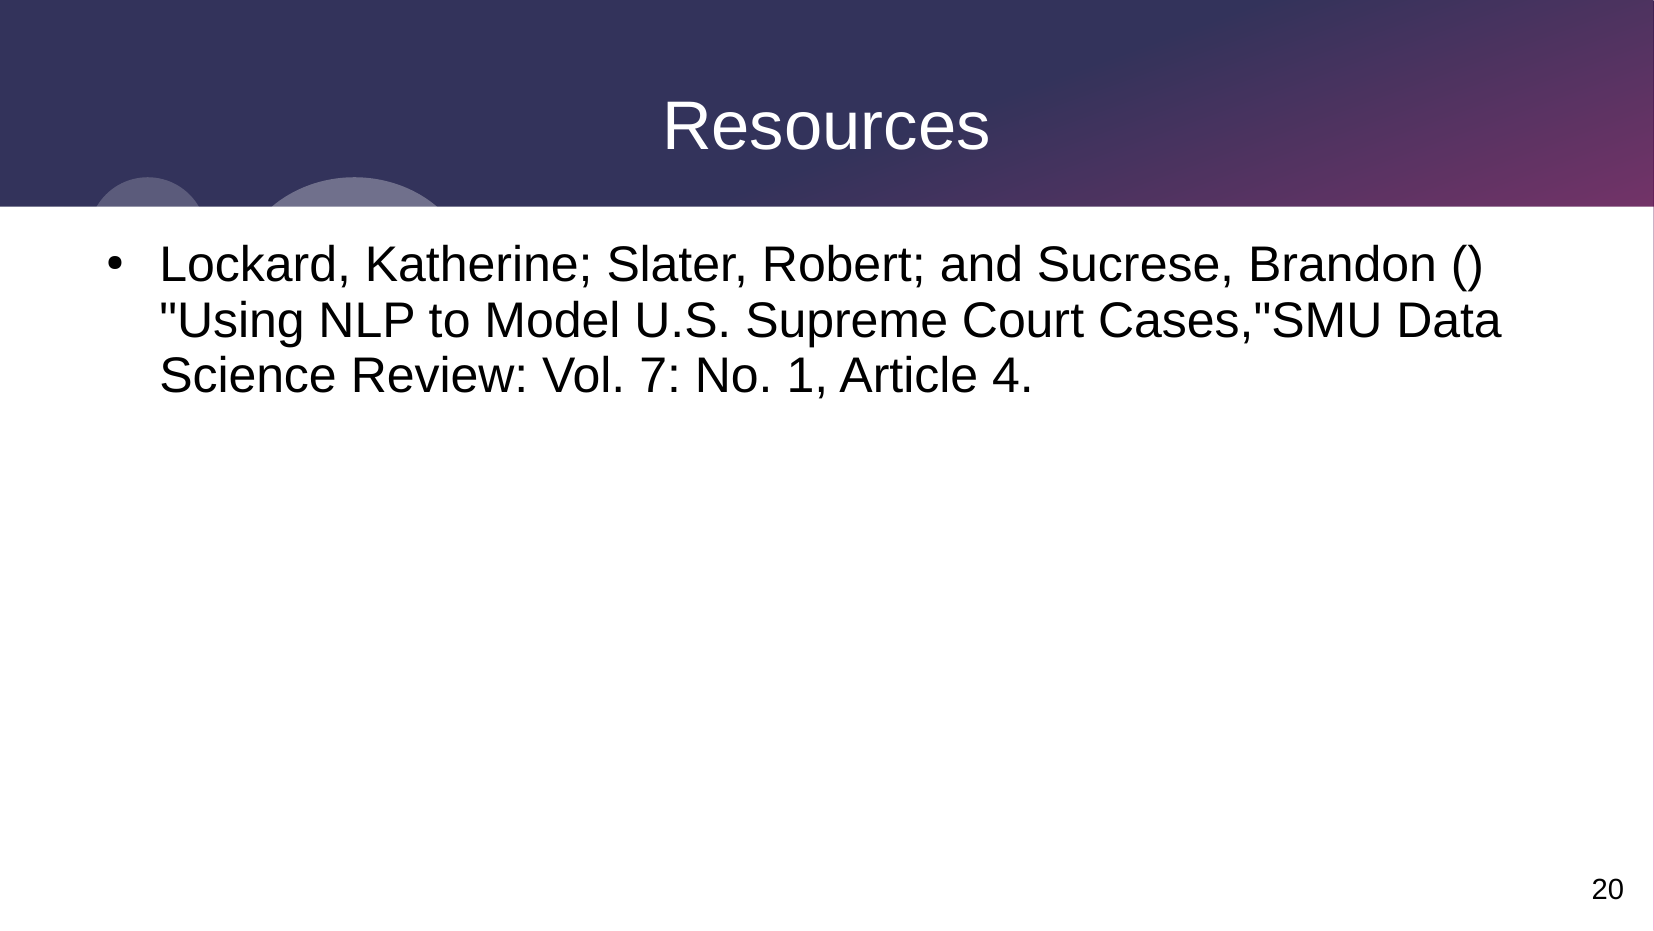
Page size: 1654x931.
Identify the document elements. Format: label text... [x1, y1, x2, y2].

list Lockard, Katherine; Slater, Robert; and Sucrese, Brandon () "Using NLP to Model U.S. Supreme Court Cases,"SMU Data Science Review: Vol. 7: No. 1, Article 4. [88, 236, 1565, 827]
title Resources [88, 44, 1565, 207]
